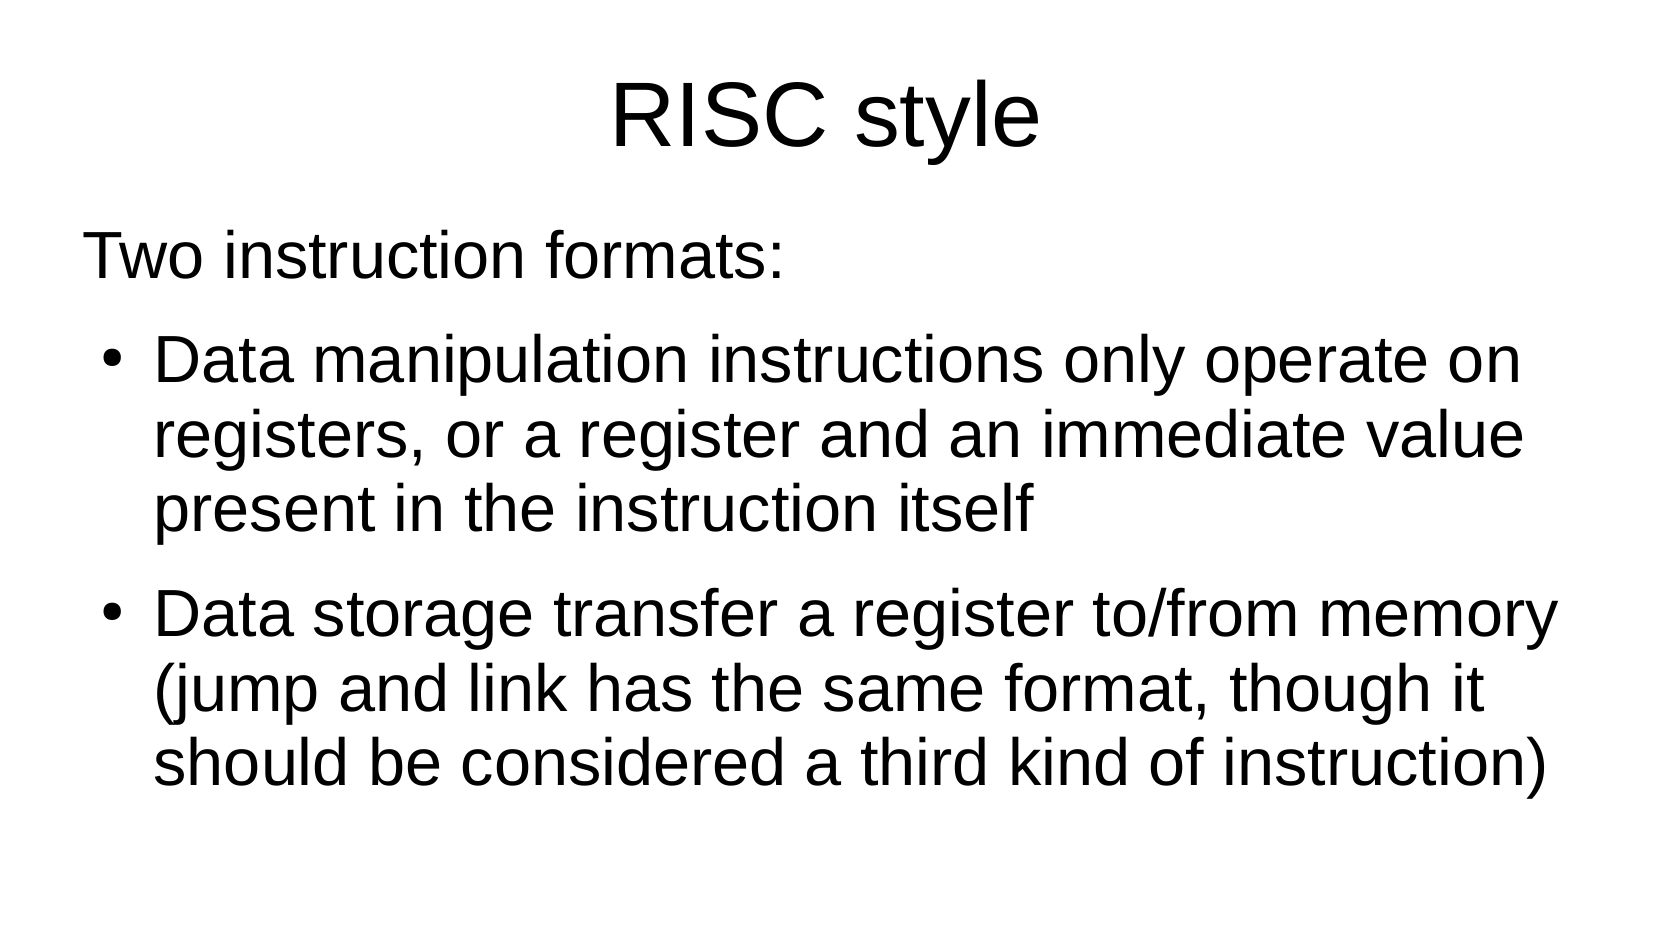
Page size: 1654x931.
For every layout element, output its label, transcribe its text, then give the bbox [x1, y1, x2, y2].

title RISC style [82, 37, 1571, 193]
list Two instruction formats: Data manipulation instructions only operate on registers, or a register and an immediate value present in the instruction itself Data storage transfer a register to/from memory (jump and link has the same format, though it should be considered a third kind of instruction) [82, 217, 1571, 841]
